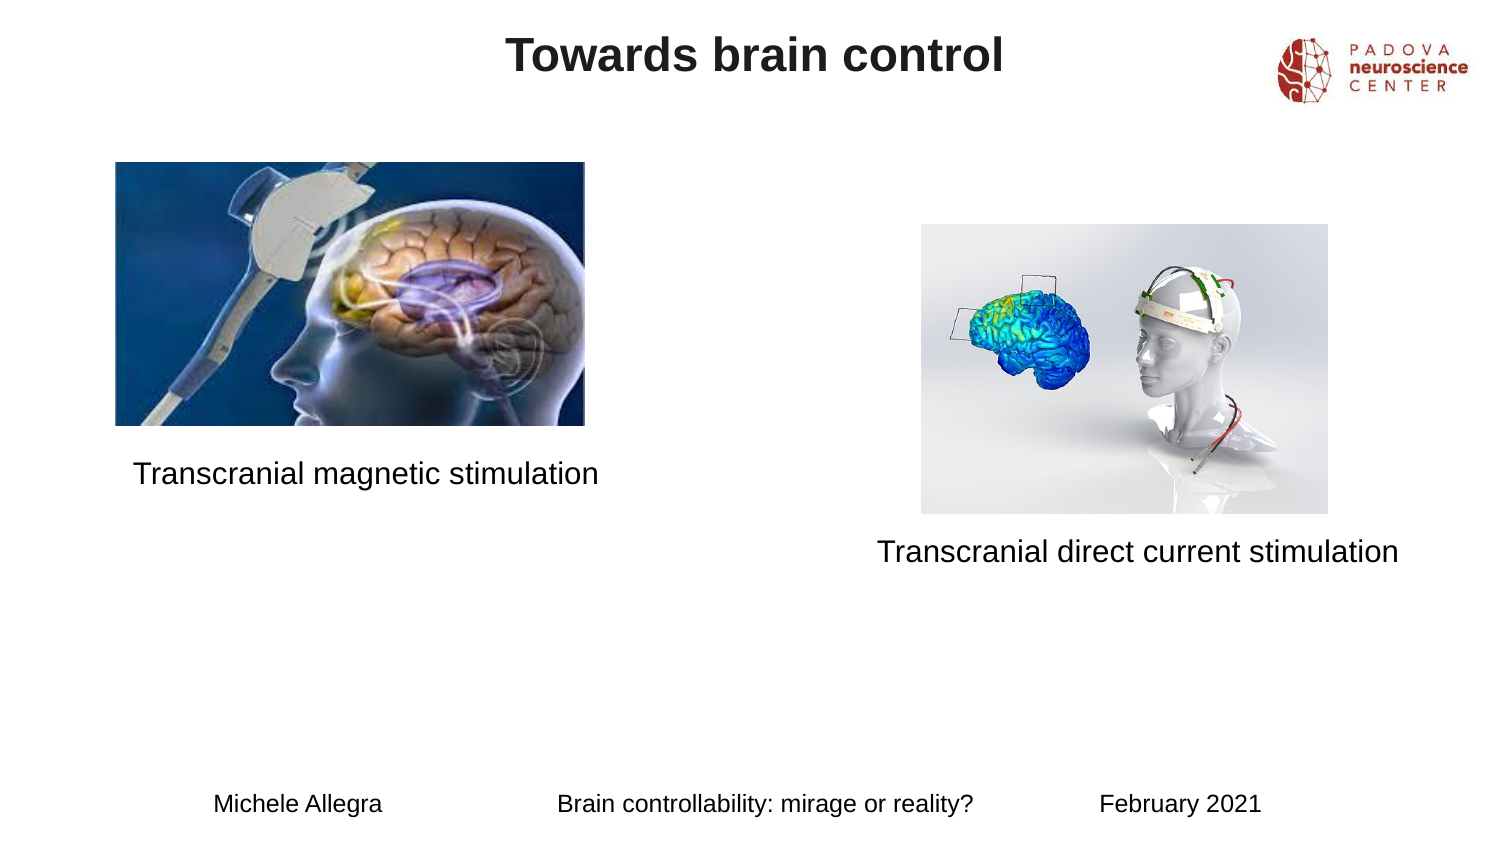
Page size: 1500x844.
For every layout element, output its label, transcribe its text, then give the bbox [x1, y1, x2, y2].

picture [1268, 10, 1476, 123]
text_box Transcranial direct current stimulation [862, 527, 1441, 626]
picture [115, 162, 585, 426]
text_box Michele Allegra Brain controllability: mirage or reality? February 2021 [64, 776, 1415, 828]
text_box Transcranial magnetic stimulation [118, 448, 697, 548]
text_box Towards brain control [74, 30, 1436, 132]
picture [921, 224, 1328, 514]
